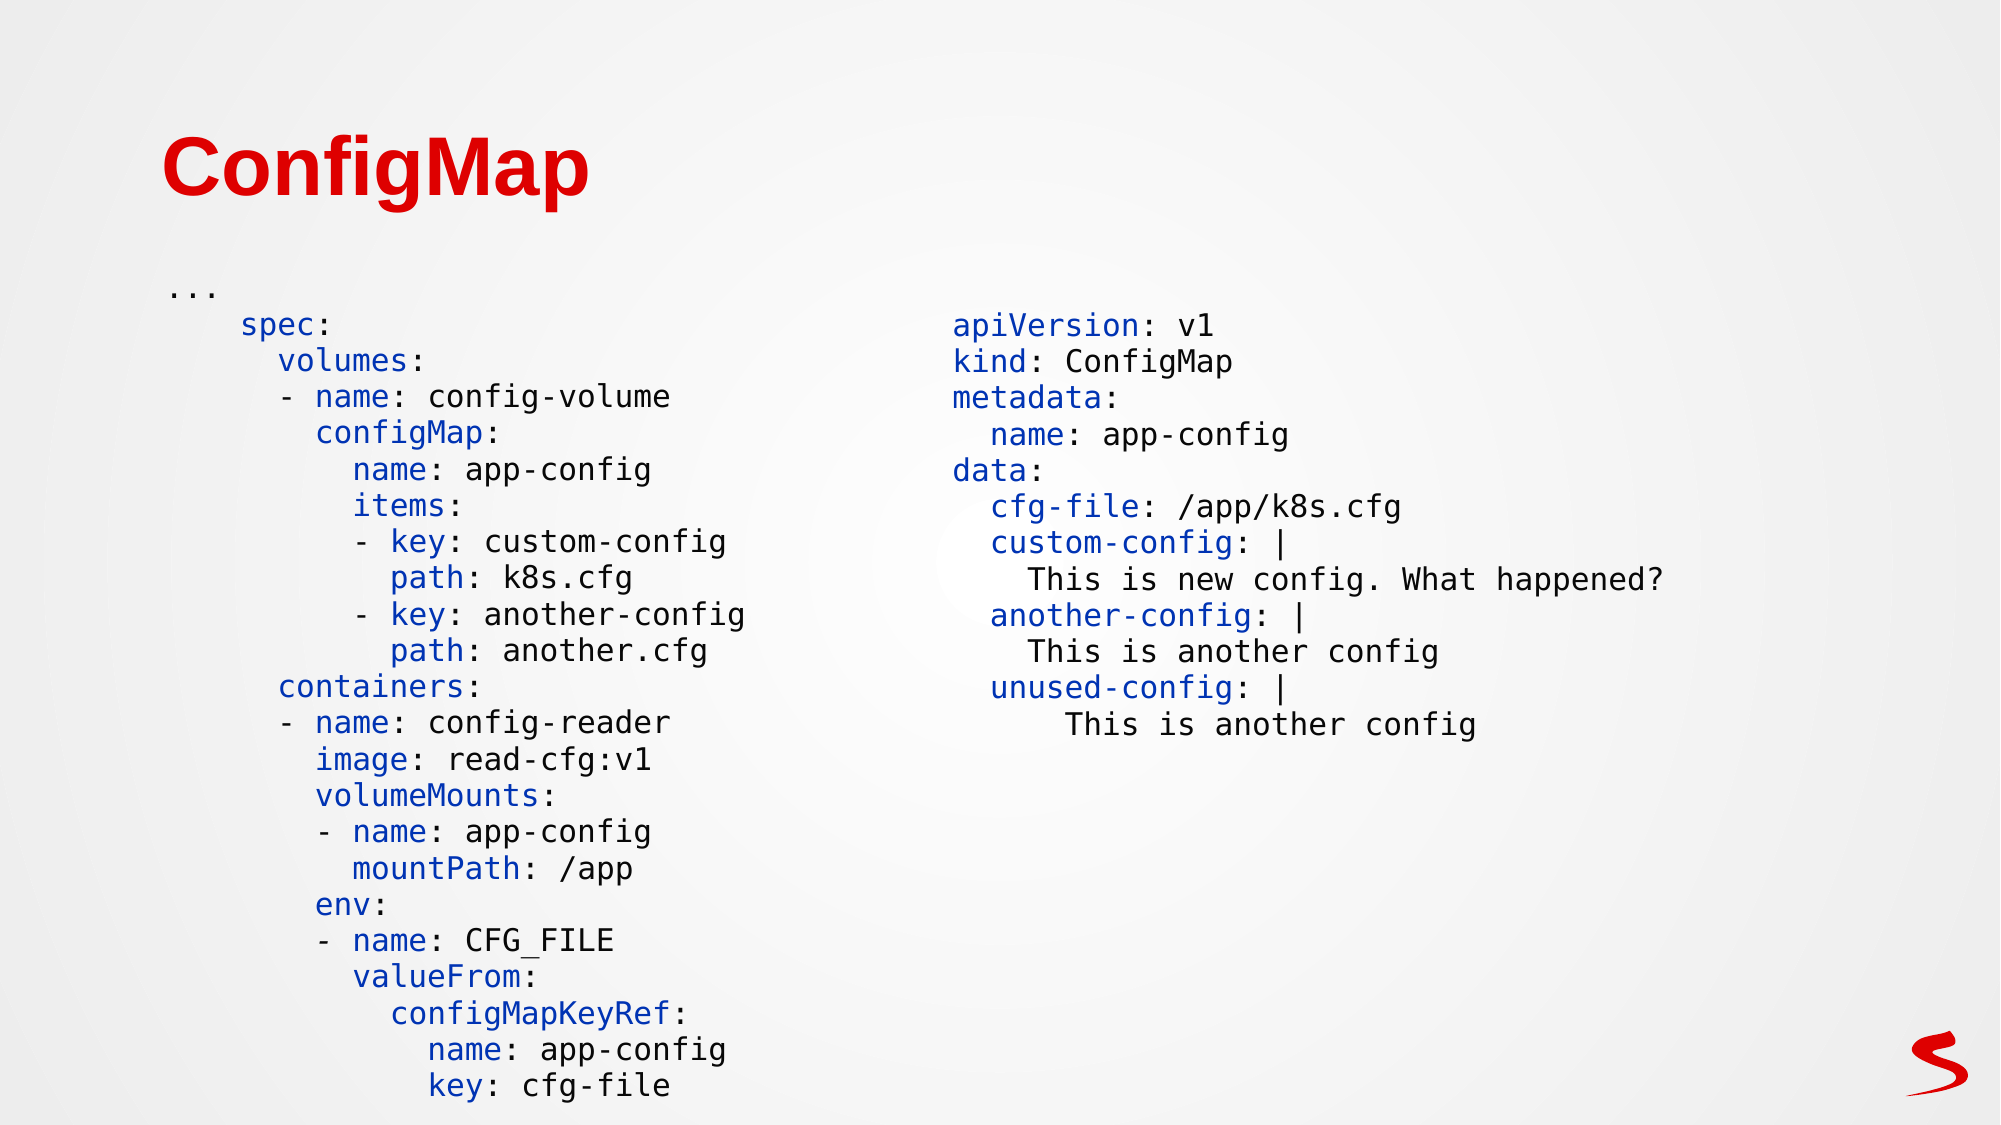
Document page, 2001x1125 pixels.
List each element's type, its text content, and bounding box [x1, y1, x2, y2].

text_box apiVersion: v1 kind: ConfigMap metadata: name: app-config data: cfg-file: /app/k8s.cfg custom-config: | This is new config. What happened? another-config: | This is another config unused-config: | This is another config [937, 299, 1951, 895]
text_box ConfigMap [146, 112, 1816, 229]
text_box ... spec: volumes: - name: config-volume configMap: name: app-config items: - key: custom-config path: k8s.cfg - key: another-config path: another.cfg containers: - name: config-reader image: read-cfg:v1 volumeMounts: - name: app-config mountPath: /app env: - name: CFG_FILE valueFrom: configMapKeyRef: name: app-config key: cfg-file [150, 262, 901, 1112]
